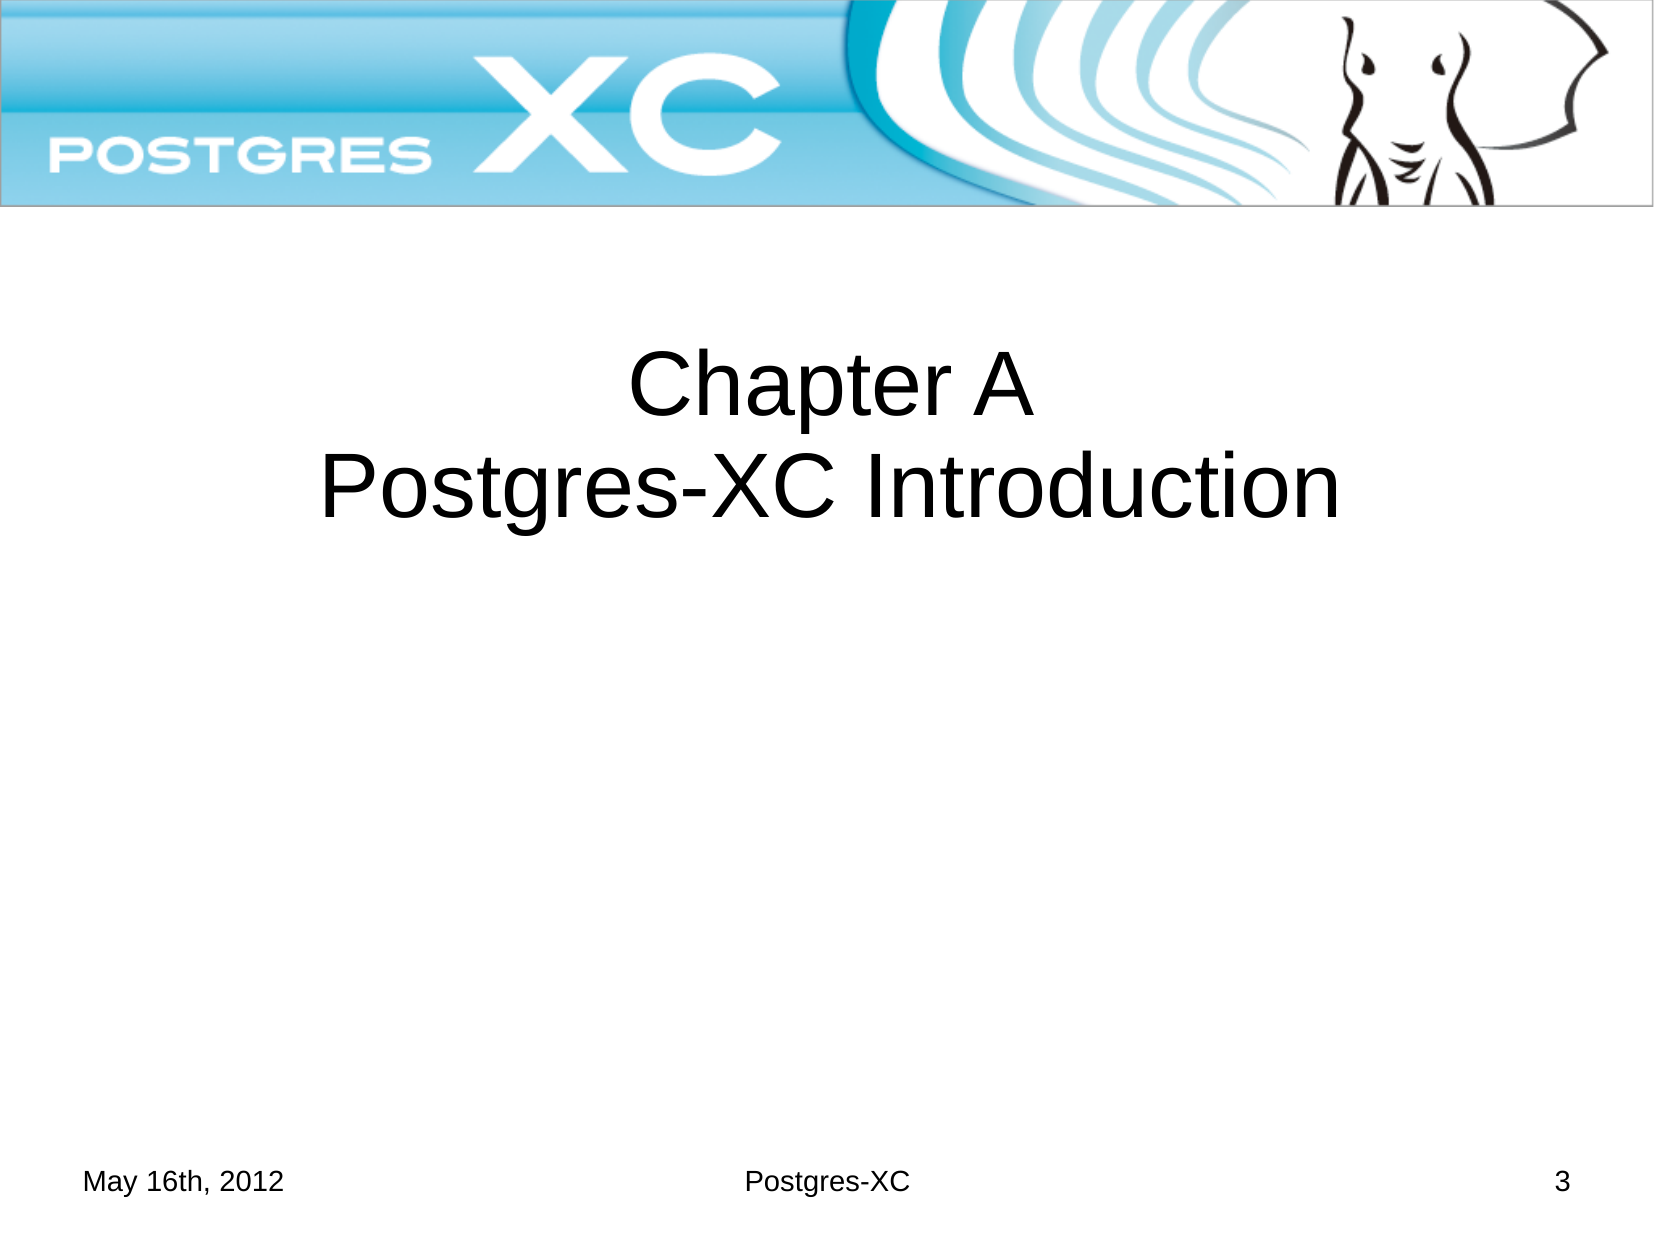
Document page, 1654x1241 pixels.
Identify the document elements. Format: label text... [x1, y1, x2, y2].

picture [0, 0, 1654, 207]
title Chapter A Postgres-XC Introduction [86, 331, 1576, 539]
